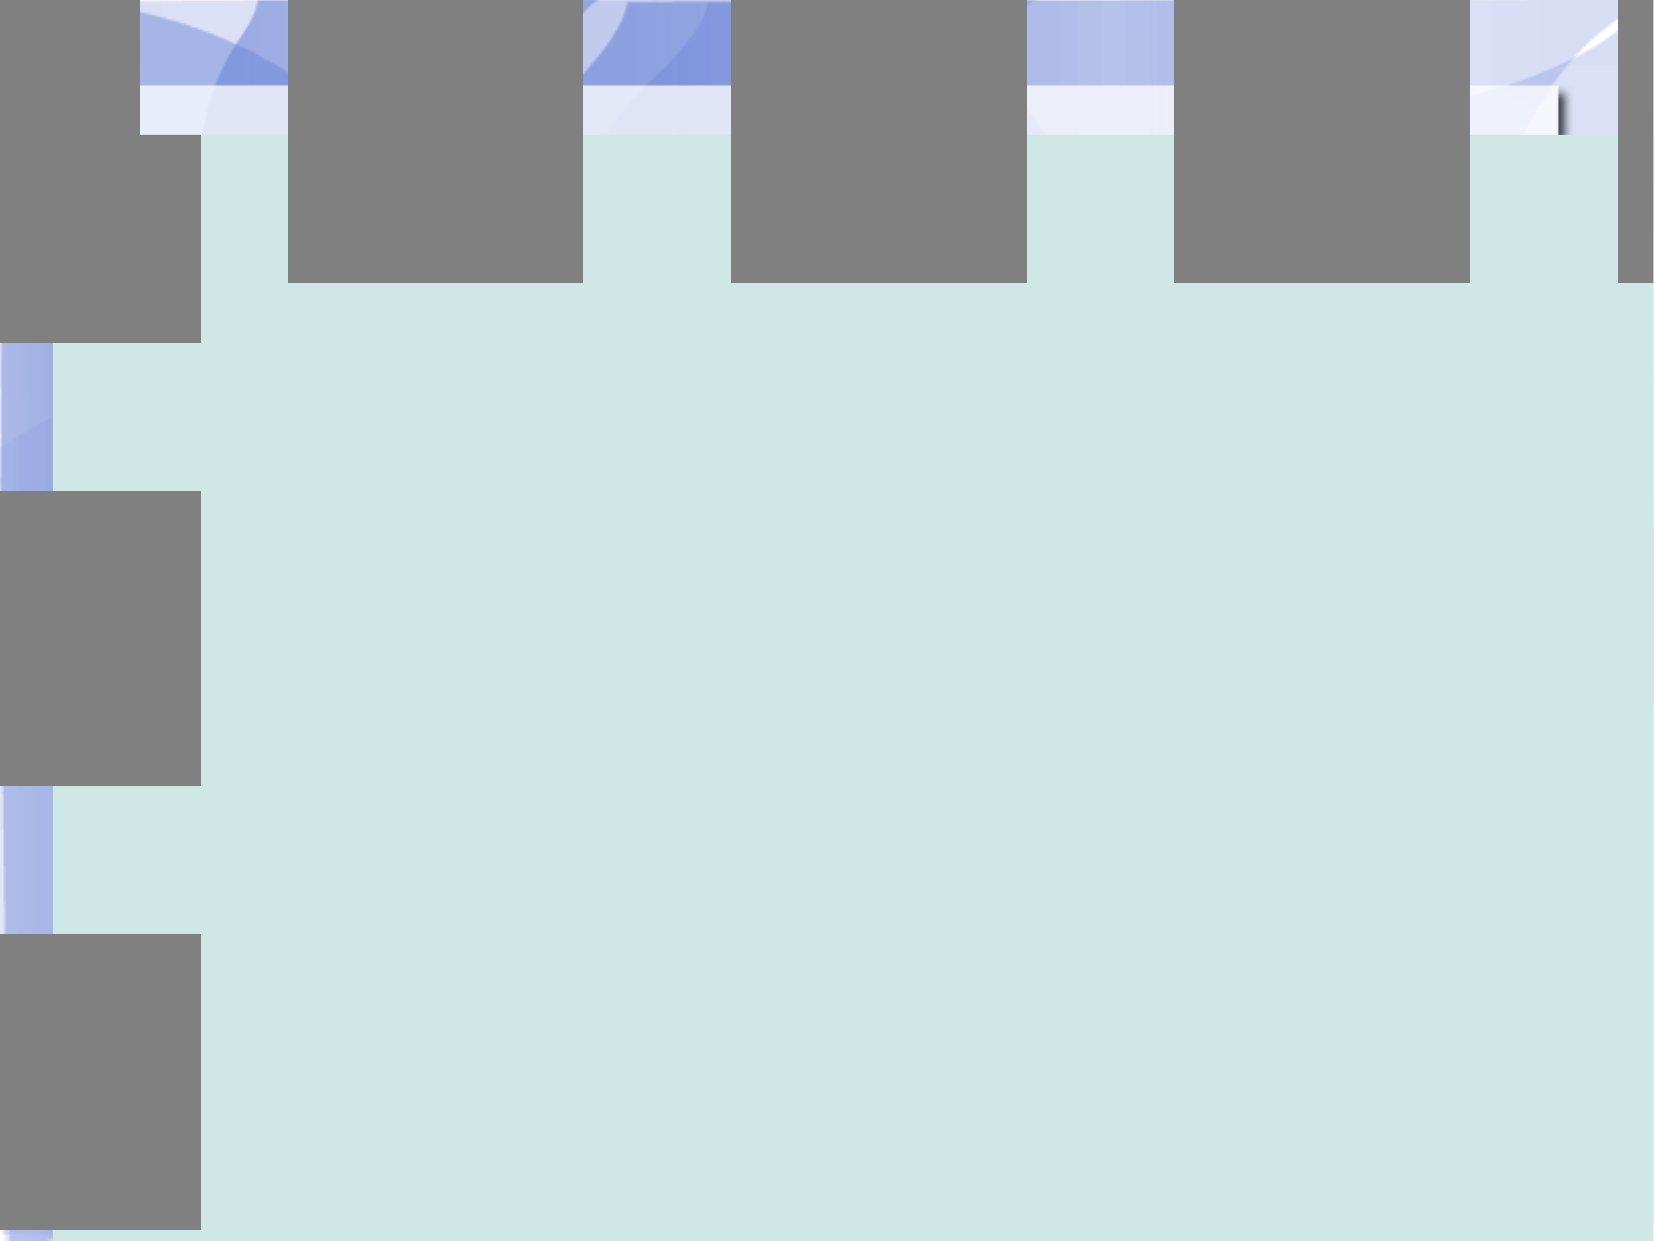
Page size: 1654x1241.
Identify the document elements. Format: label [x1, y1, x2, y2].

text_box [52, 134, 1654, 1241]
picture [0, 0, 1654, 1241]
